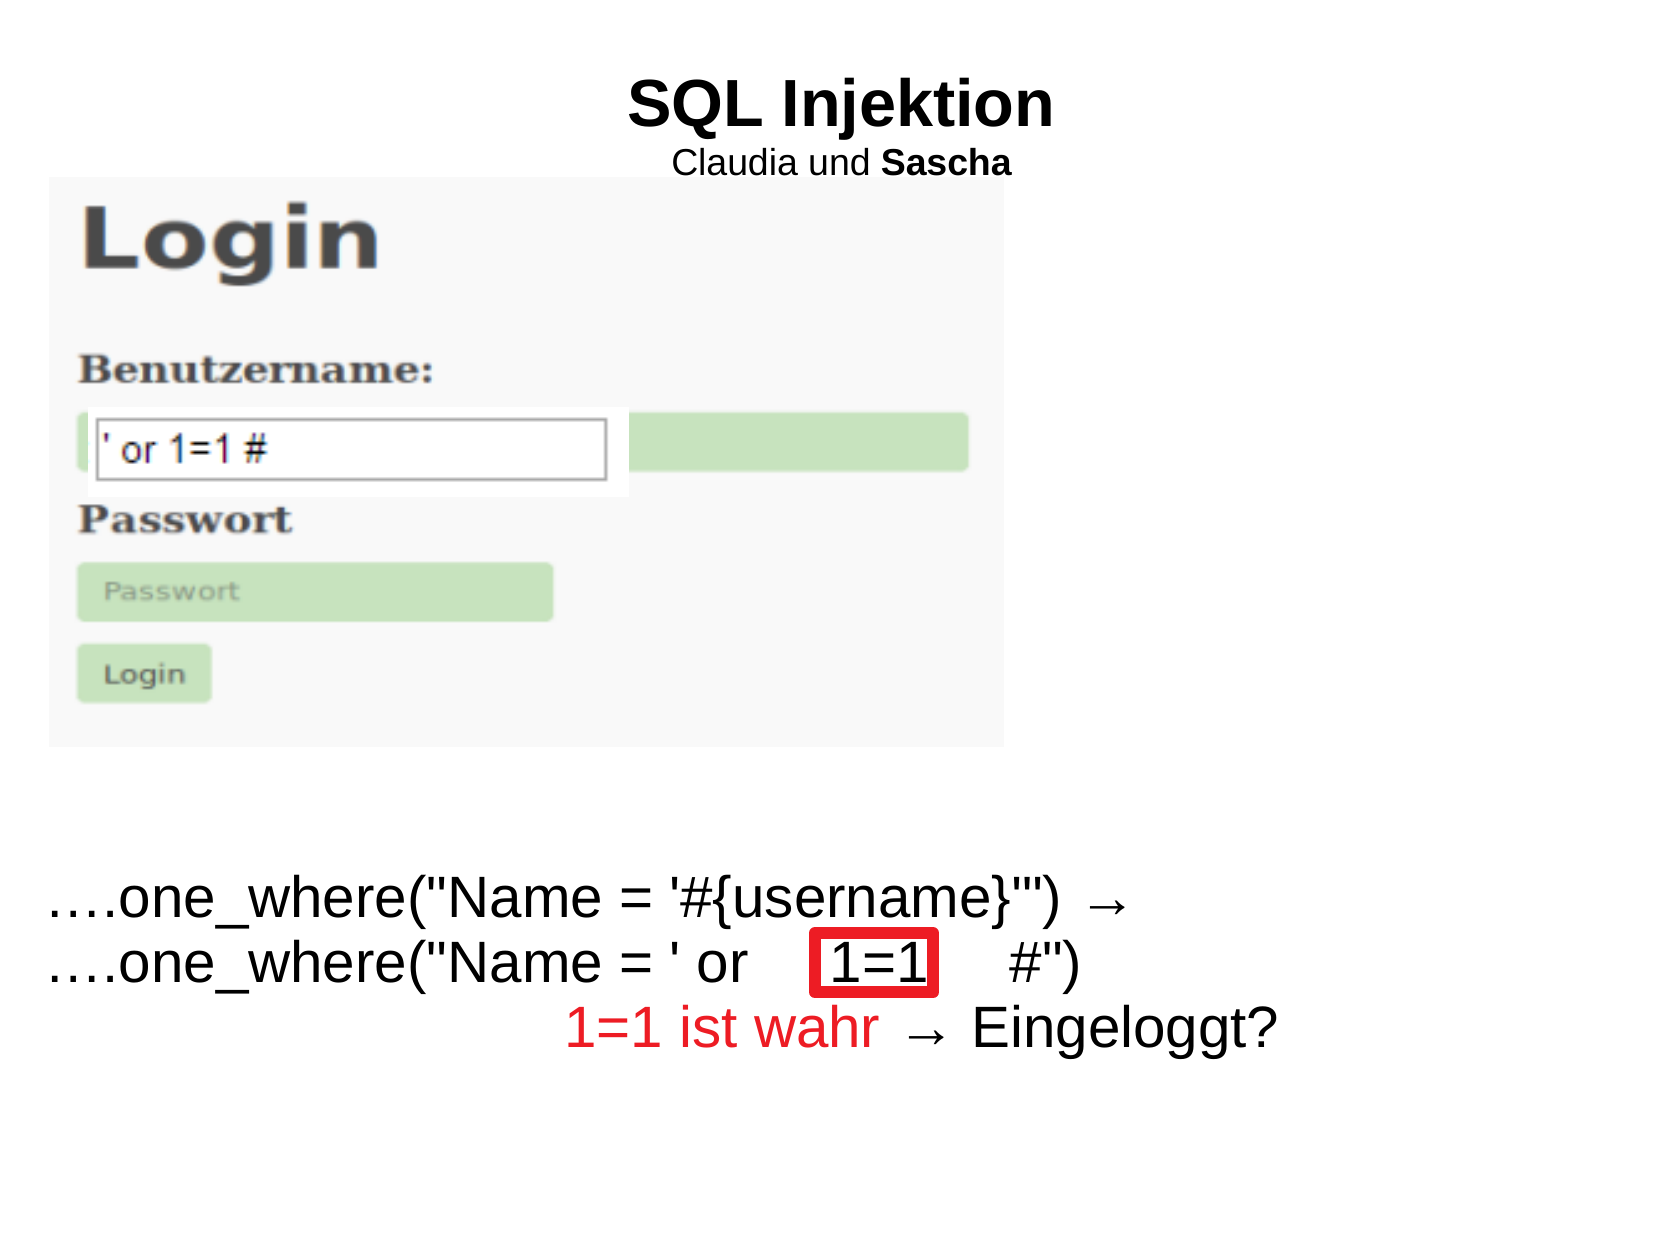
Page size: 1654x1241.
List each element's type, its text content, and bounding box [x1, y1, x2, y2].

picture [49, 177, 1004, 747]
text_box SQL Injektion Claudia und Sascha [88, 59, 1595, 191]
text_box ….one_where("Name = '#{username}'") → ….one_where("Name = ' or 1=1 #") 1=1 ist wahr → Eingeloggt? [29, 206, 1654, 1241]
